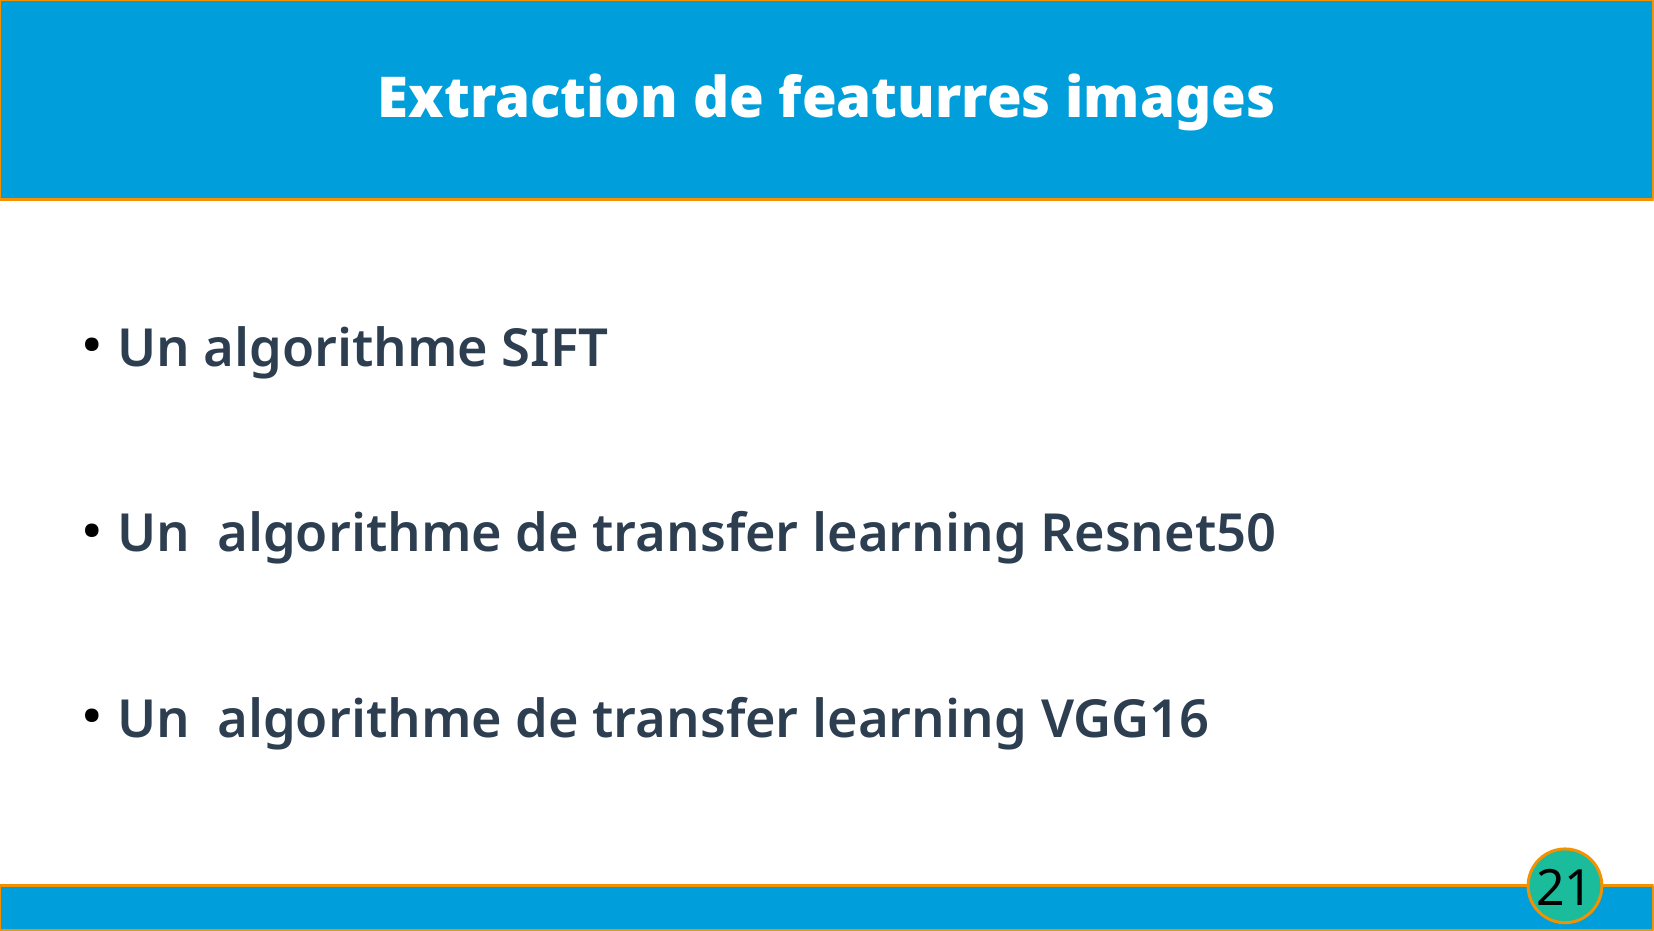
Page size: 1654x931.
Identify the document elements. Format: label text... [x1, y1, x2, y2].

list Un algorithme SIFT Un algorithme de transfer learning Resnet50 Un algorithme de transfer learning VGG16 [82, 217, 1571, 758]
title Extraction de featurres images [59, 37, 1595, 155]
